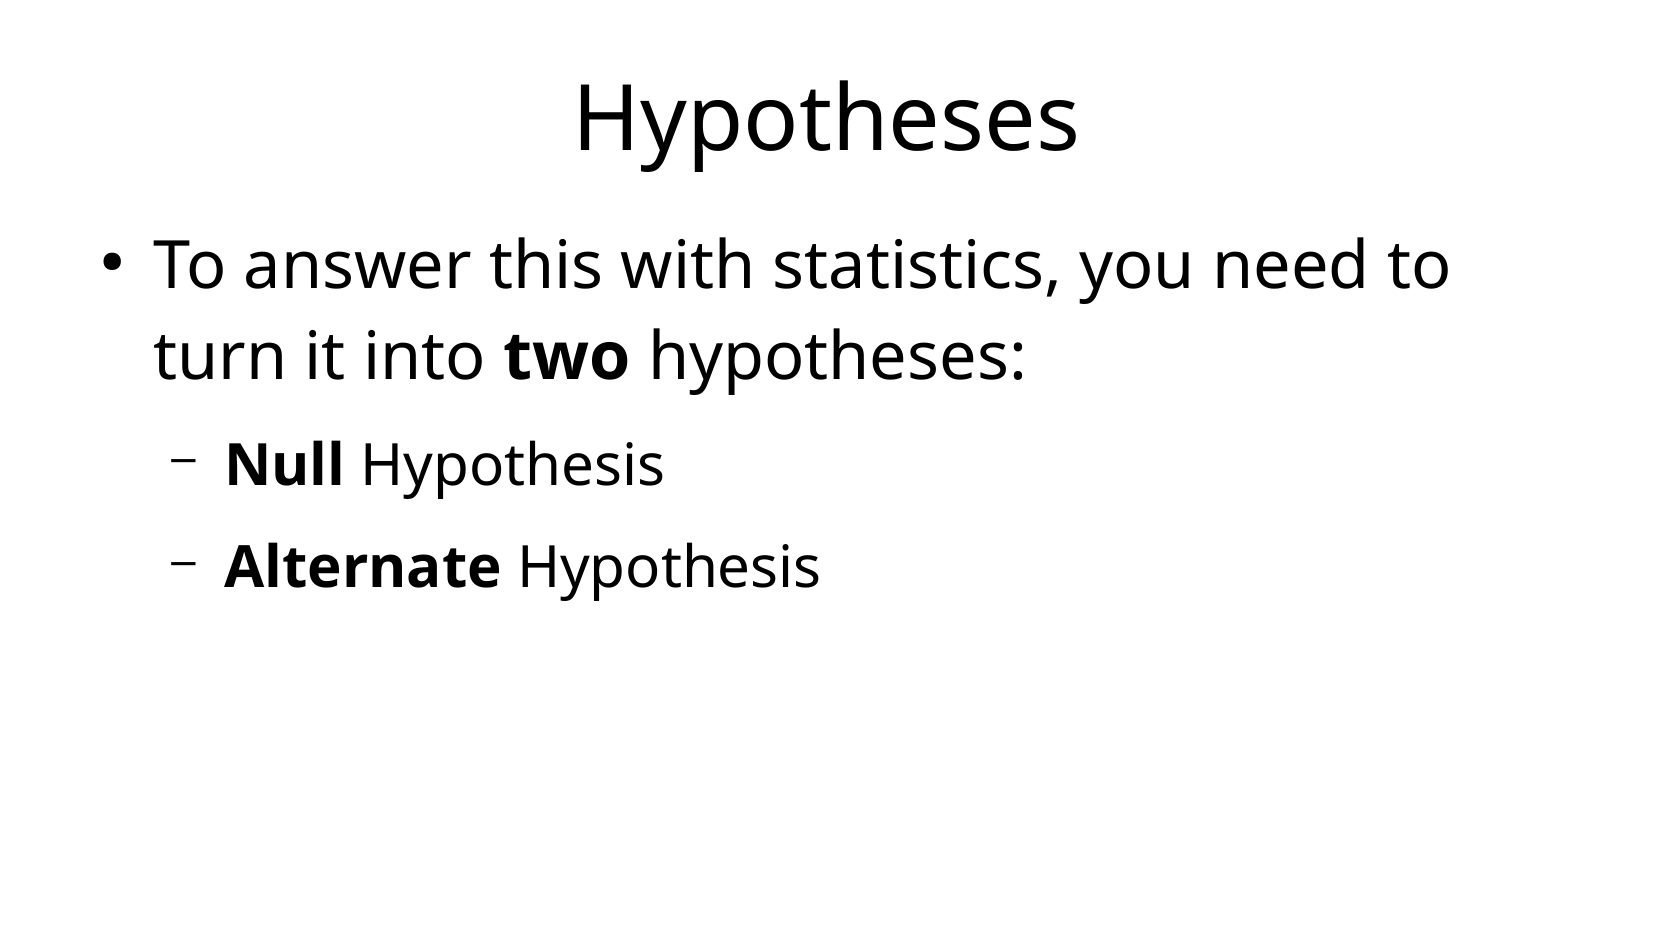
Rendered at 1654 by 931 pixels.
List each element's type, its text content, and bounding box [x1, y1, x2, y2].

list To answer this with statistics, you need to turn it into two hypotheses: Null Hypothesis Alternate Hypothesis [82, 217, 1571, 758]
title Hypotheses [82, 37, 1571, 193]
